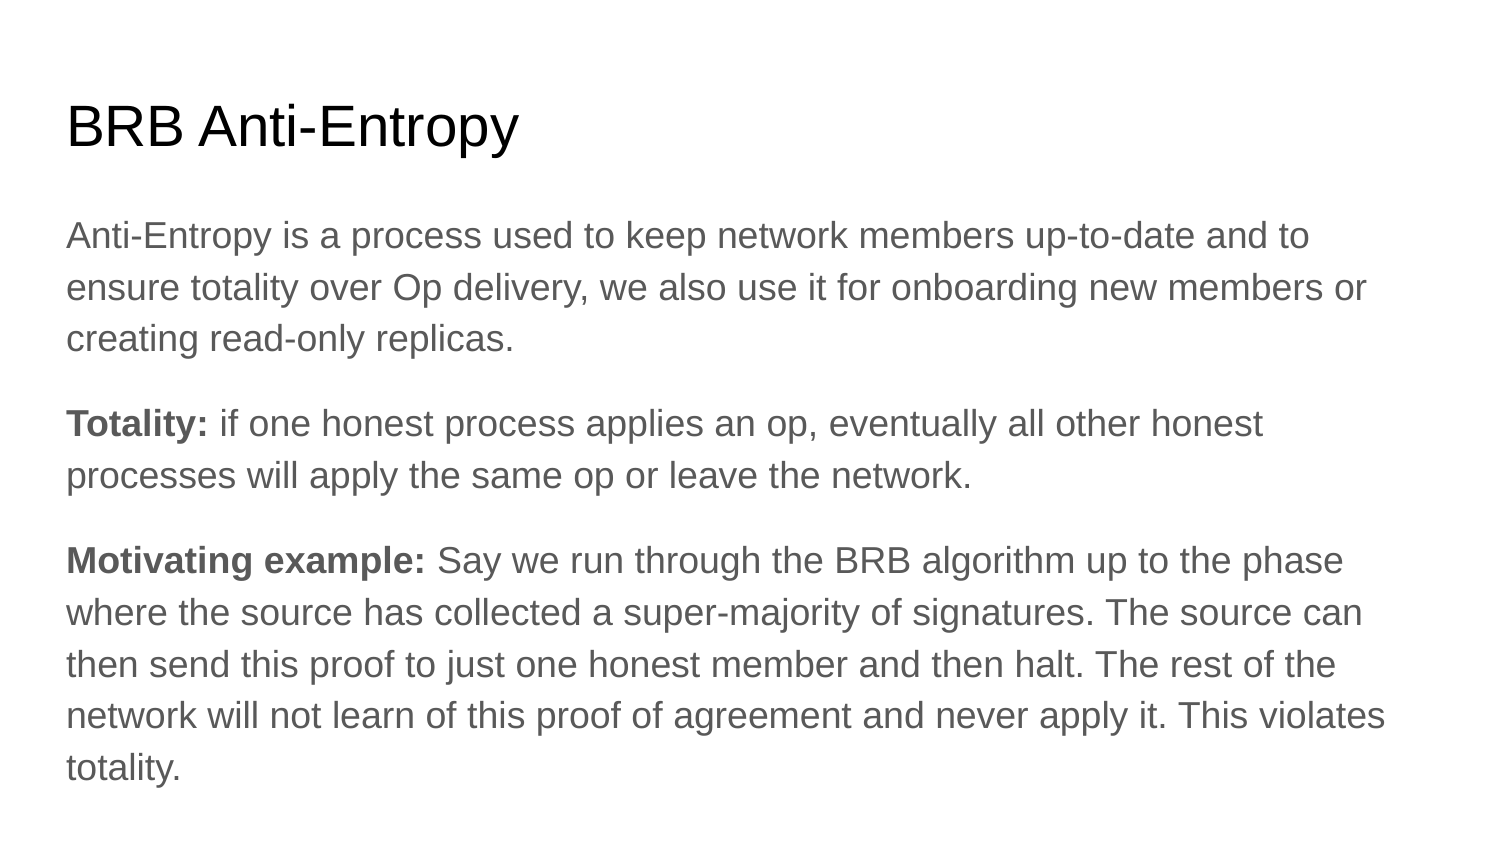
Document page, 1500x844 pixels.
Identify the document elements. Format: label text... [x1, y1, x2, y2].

title BRB Anti-Entropy [51, 72, 1449, 167]
list Anti-Entropy is a process used to keep network members up-to-date and to ensure totality over Op delivery, we also use it for onboarding new members or creating read-only replicas. Totality: if one honest process applies an op, eventually all other honest processes will apply the same op or leave the network. Motivating example: Say we run through the BRB algorithm up to the phase where the source has collected a super-majority of signatures. The source can then send this proof to just one honest member and then halt. The rest of the network will not learn of this proof of agreement and never apply it. This violates totality. [51, 189, 1449, 750]
